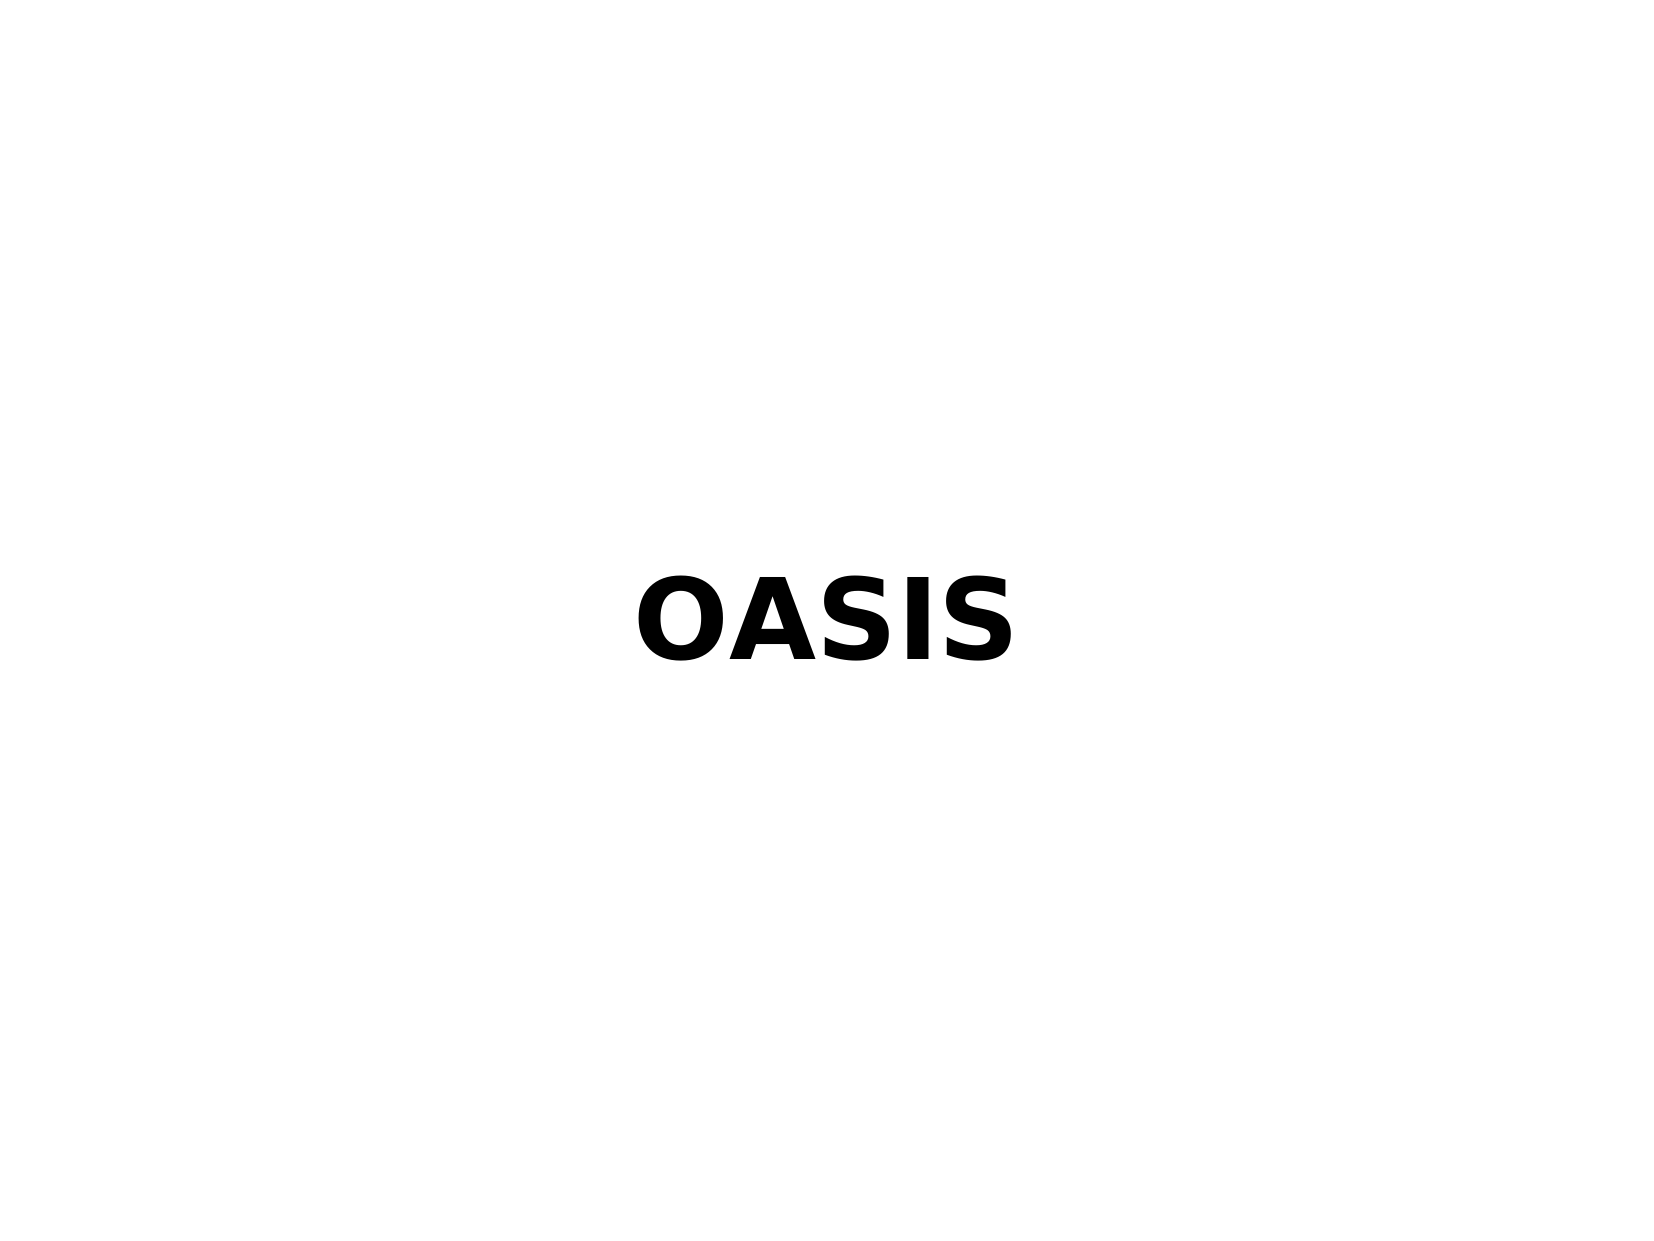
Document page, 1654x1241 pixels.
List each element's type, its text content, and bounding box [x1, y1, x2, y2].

subtitle OASIS [0, 0, 1654, 1241]
